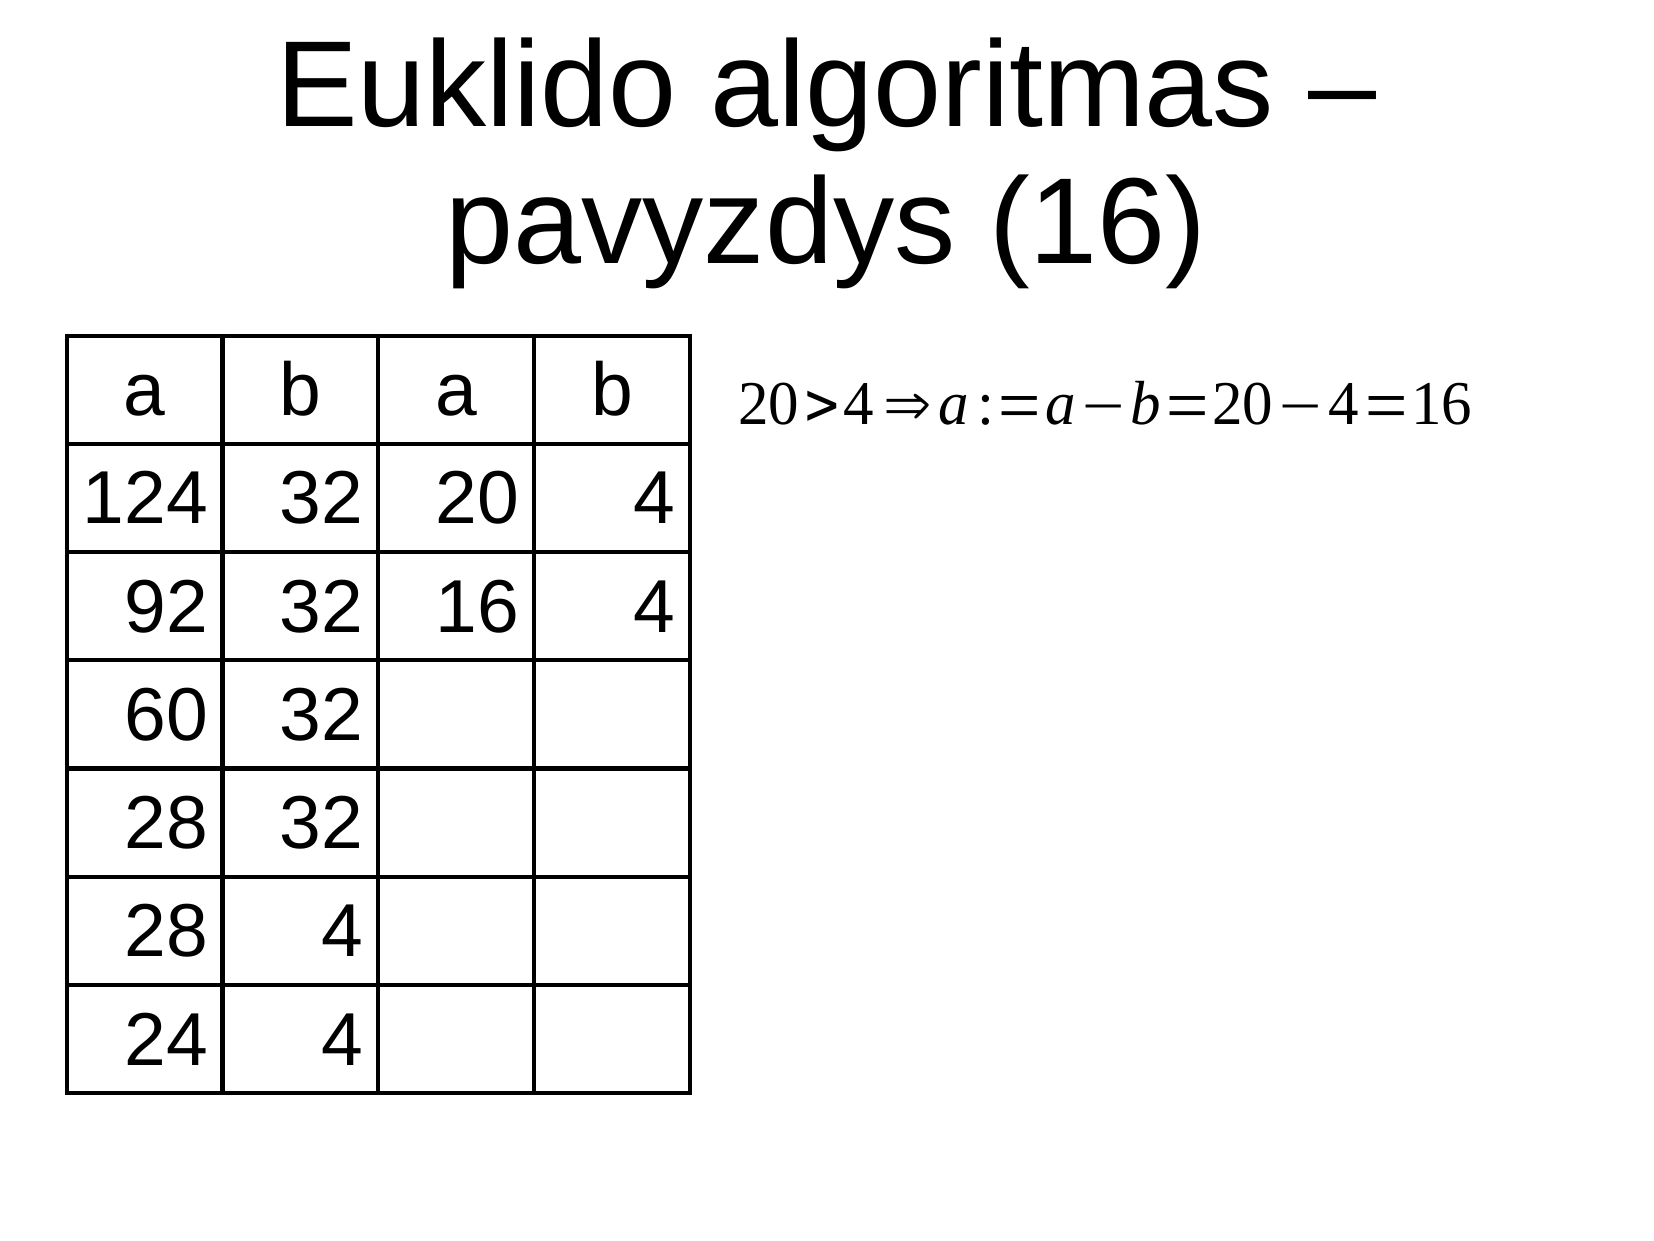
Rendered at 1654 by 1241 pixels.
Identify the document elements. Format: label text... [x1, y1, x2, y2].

table_cell 4 [225, 879, 376, 983]
table_cell [536, 662, 688, 766]
table_cell 16 [380, 554, 532, 658]
table_header a [380, 338, 532, 442]
table_cell [380, 879, 532, 983]
table_cell 28 [69, 879, 220, 983]
table_cell 32 [225, 771, 376, 875]
table_cell 32 [225, 446, 376, 550]
table_cell 28 [69, 771, 220, 875]
table_cell 4 [536, 446, 688, 550]
table_cell 20 [380, 446, 532, 550]
table_cell 4 [536, 554, 688, 658]
table_cell 32 [225, 554, 376, 658]
chart [732, 368, 1481, 438]
table_cell [380, 771, 532, 875]
table_cell 92 [69, 554, 220, 658]
table_cell 124 [69, 446, 220, 550]
table_cell [536, 987, 688, 1091]
table_cell [536, 879, 688, 983]
table_header b [225, 338, 376, 442]
table_header b [536, 338, 688, 442]
table_cell 4 [225, 987, 376, 1091]
table_cell 32 [225, 662, 376, 766]
table_cell 60 [69, 662, 220, 766]
table_cell [536, 771, 688, 875]
table_cell 24 [69, 987, 220, 1091]
table_cell [380, 987, 532, 1091]
title Euklido algoritmas – pavyzdys (16) [82, 16, 1571, 290]
table_cell [380, 662, 532, 766]
table_header a [69, 338, 220, 442]
